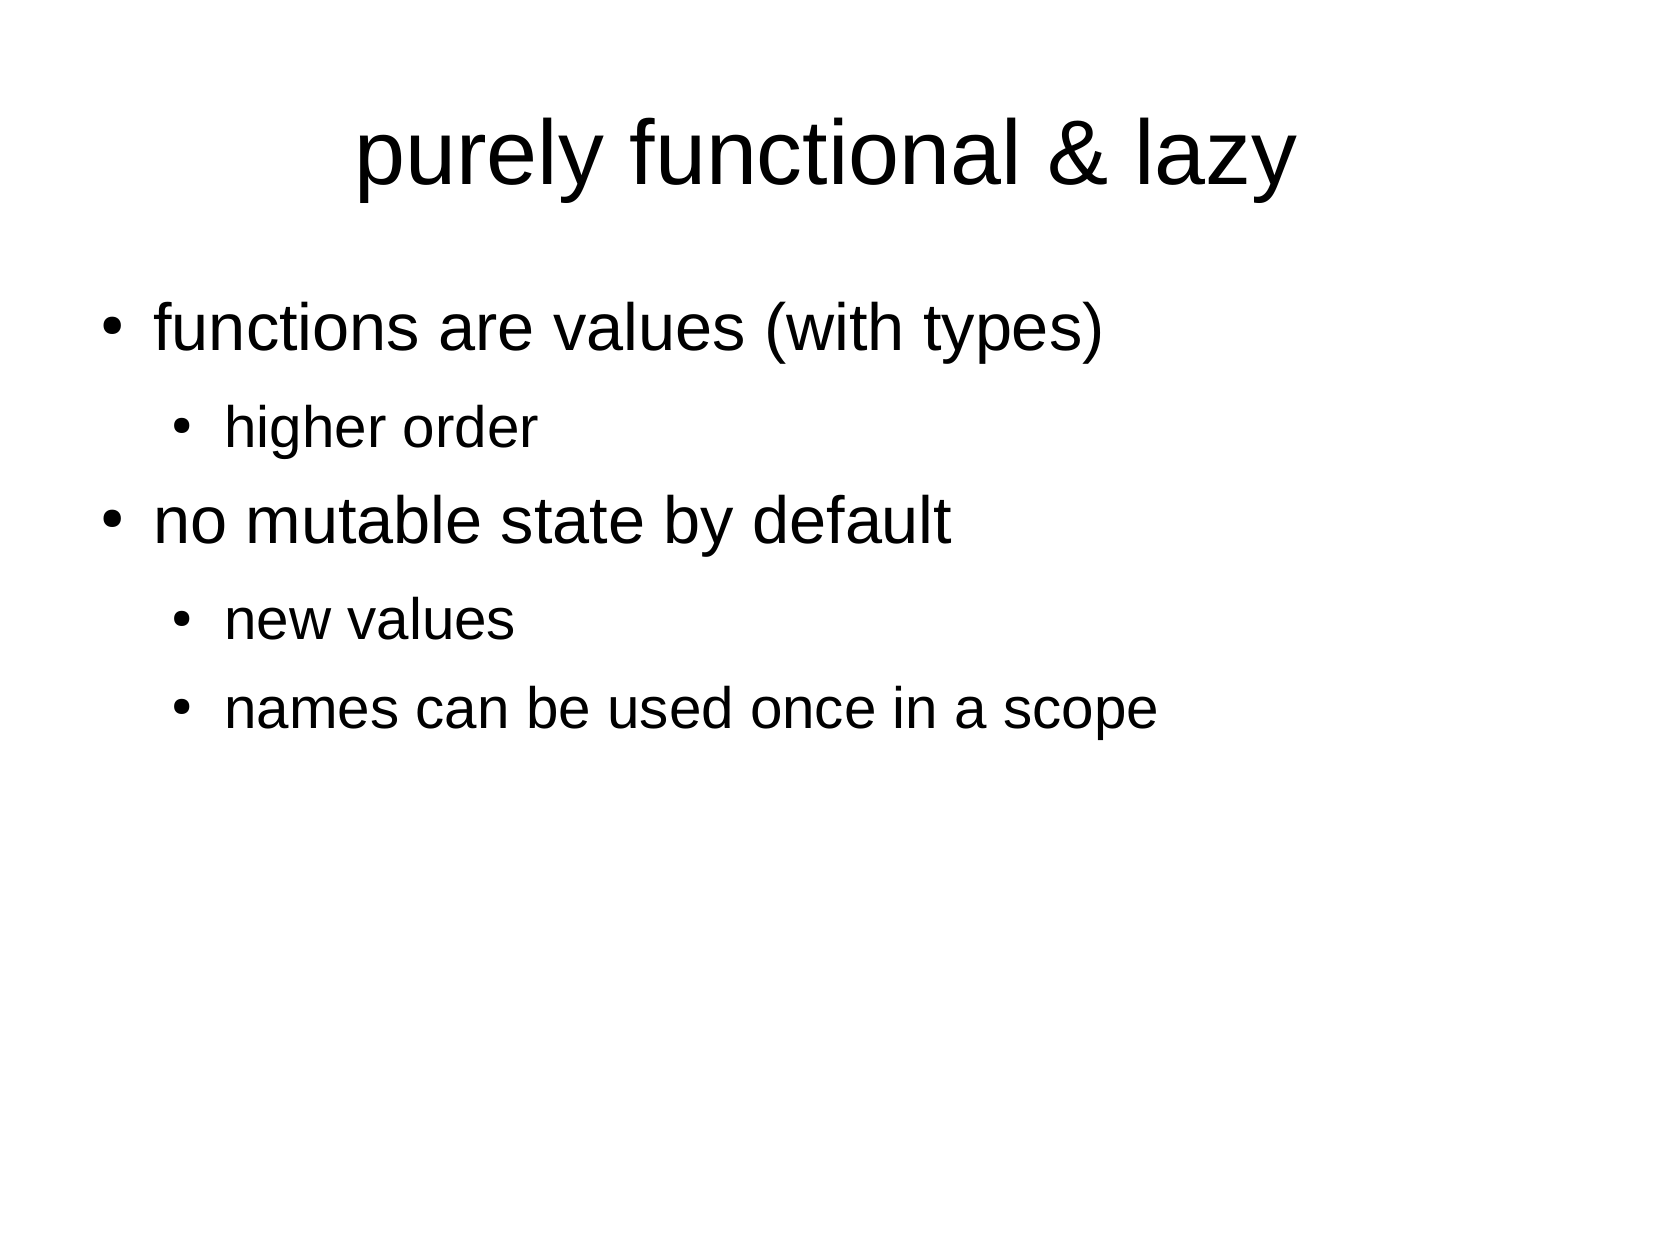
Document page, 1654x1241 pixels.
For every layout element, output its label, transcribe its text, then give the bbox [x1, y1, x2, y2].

title purely functional & lazy [82, 49, 1571, 257]
list functions are values (with types) higher order no mutable state by default new values names can be used once in a scope [82, 290, 1571, 1109]
